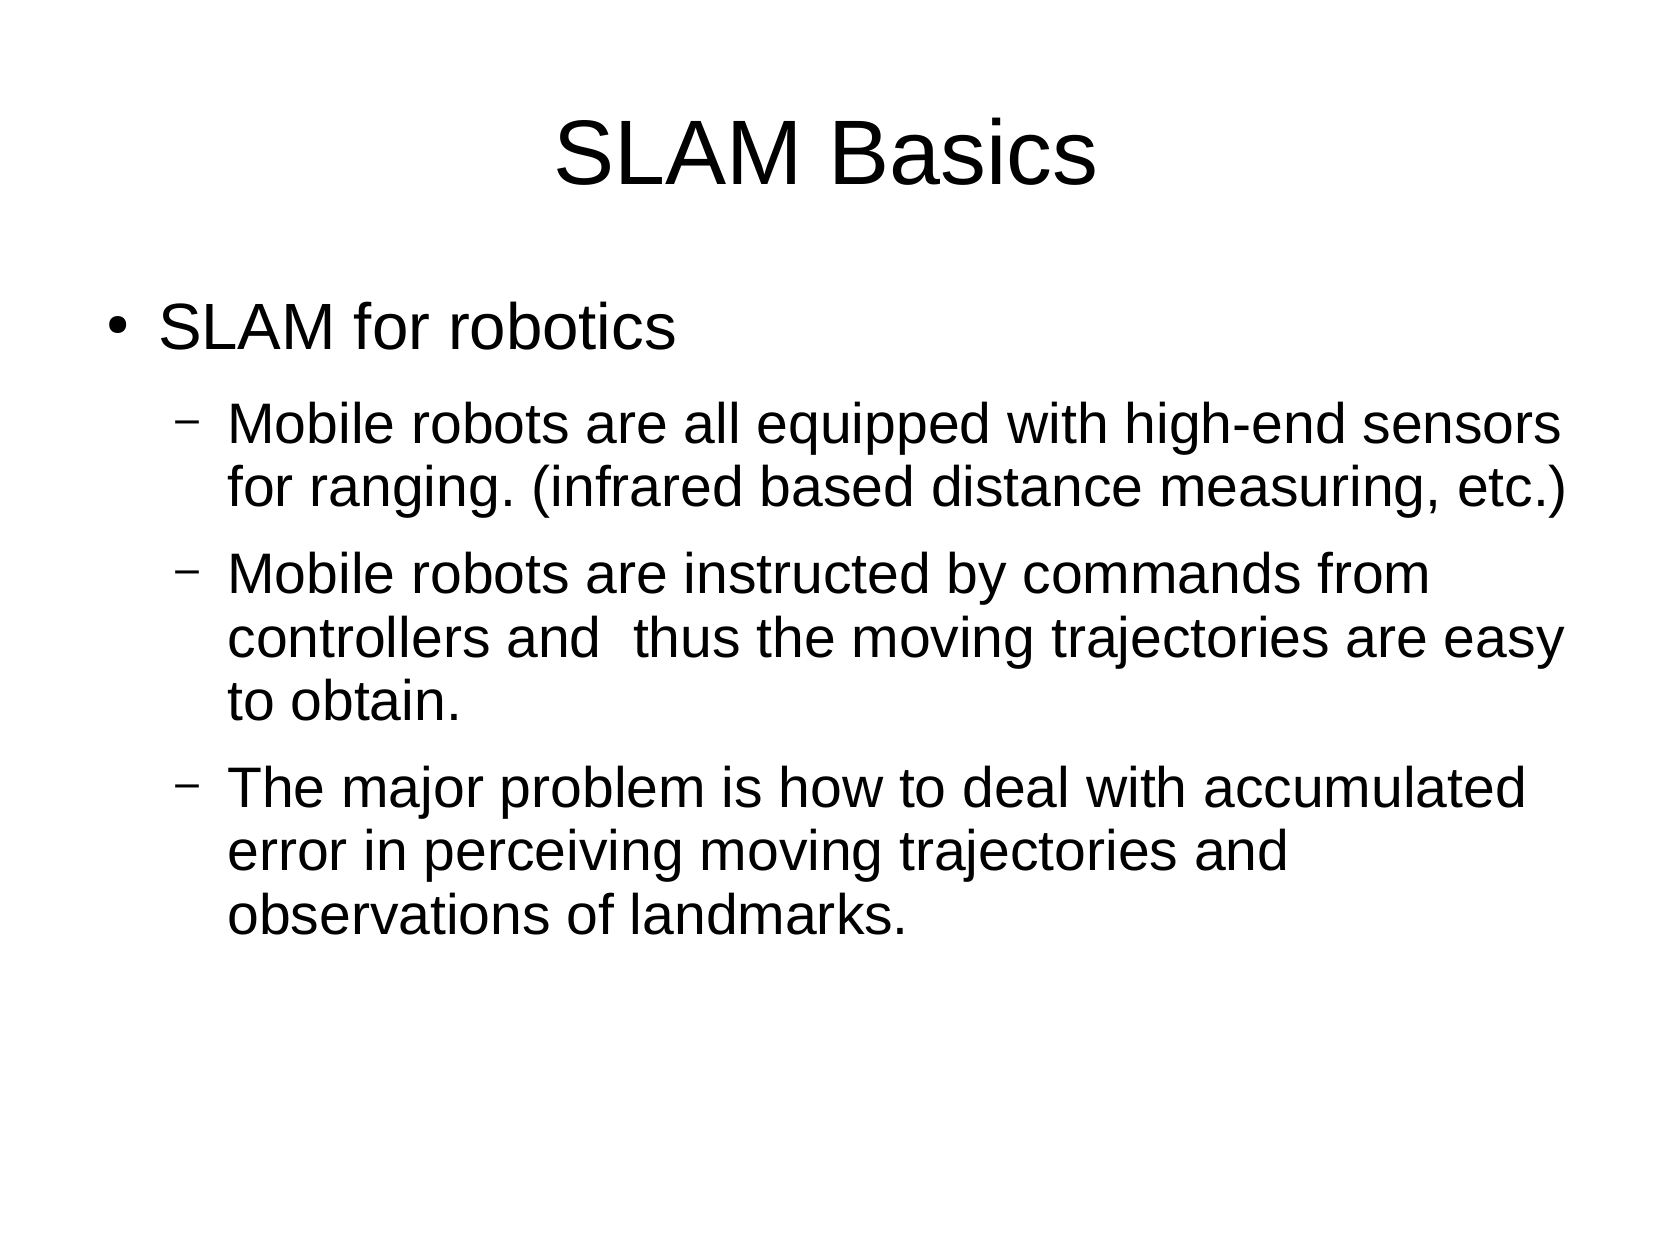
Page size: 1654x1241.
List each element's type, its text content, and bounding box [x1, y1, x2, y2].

list SLAM for robotics Mobile robots are all equipped with high-end sensors for ranging. (infrared based distance measuring, etc.) Mobile robots are instructed by commands from controllers and thus the moving trajectories are easy to obtain. The major problem is how to deal with accumulated error in perceiving moving trajectories and observations of landmarks. [88, 290, 1577, 1010]
title SLAM Basics [82, 49, 1571, 257]
